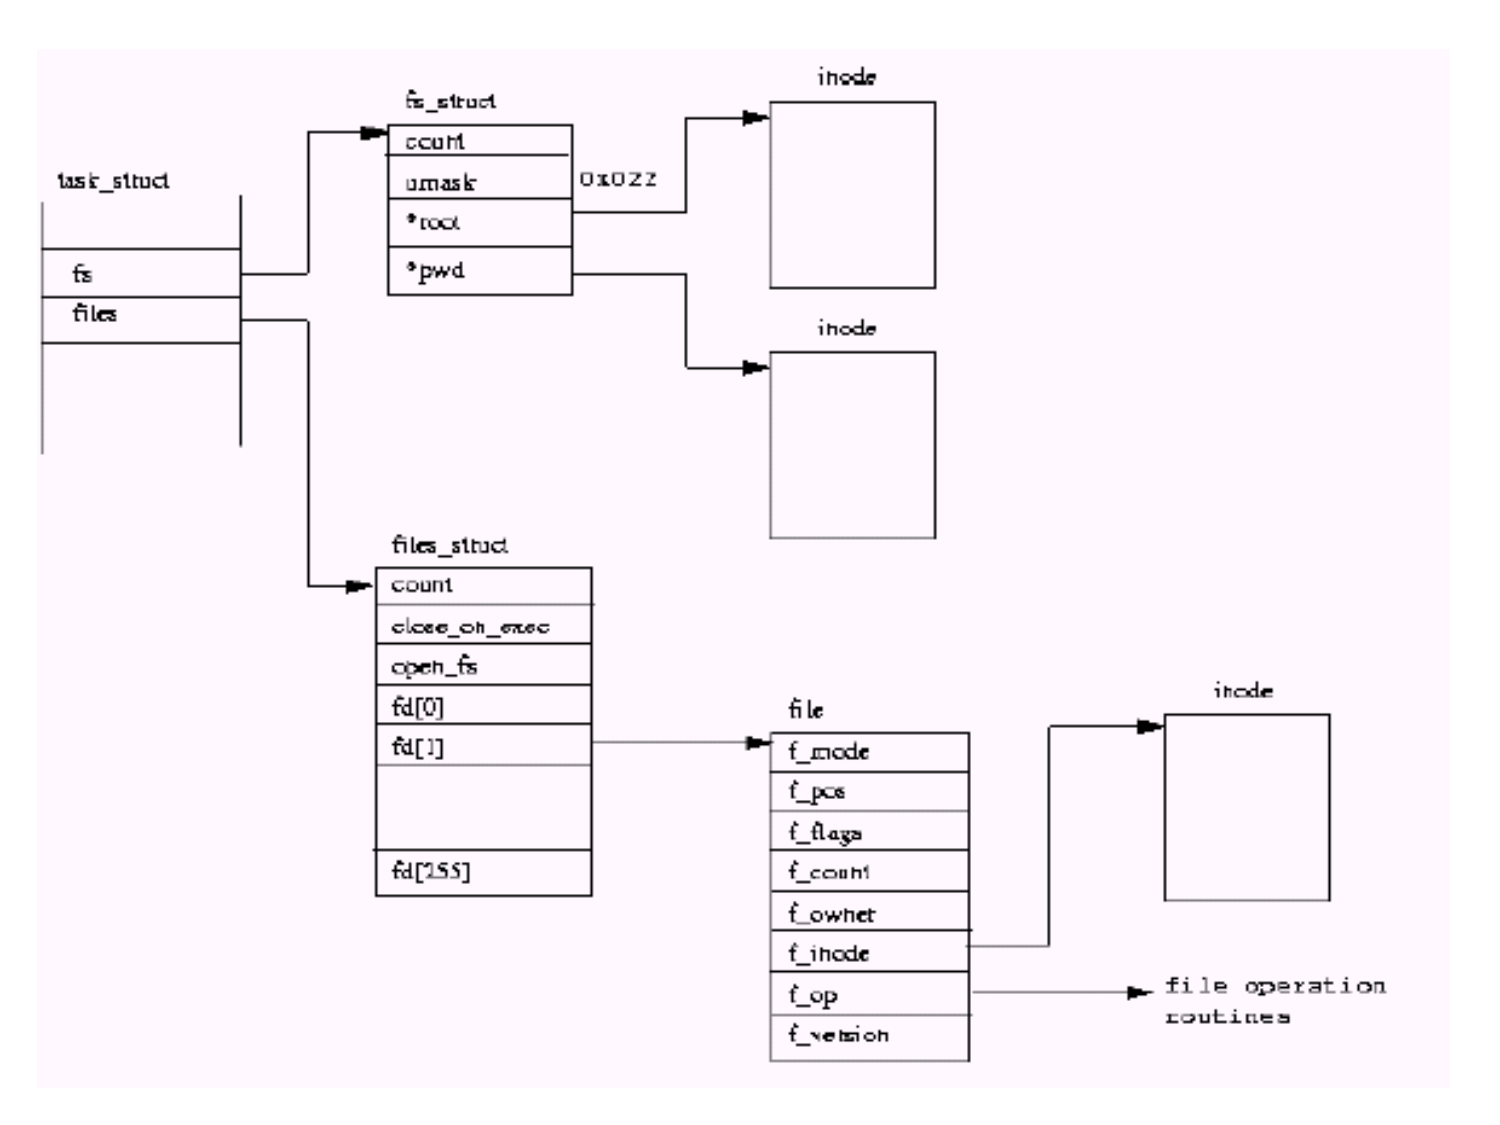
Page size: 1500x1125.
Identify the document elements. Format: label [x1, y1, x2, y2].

picture [37, 49, 1450, 1088]
